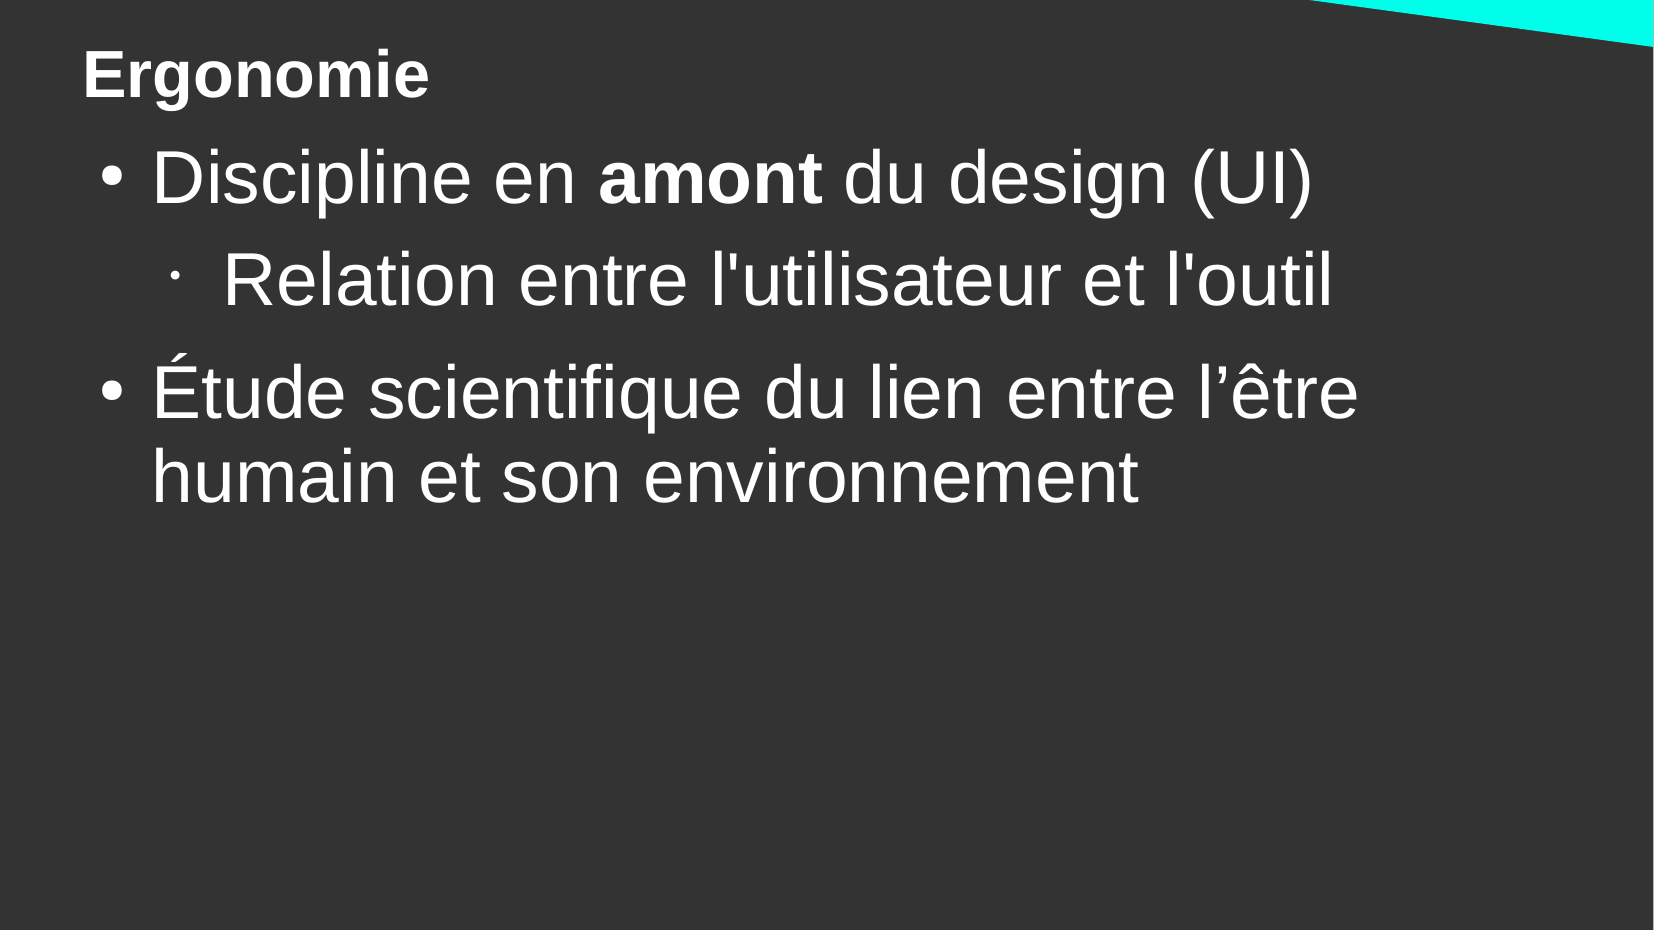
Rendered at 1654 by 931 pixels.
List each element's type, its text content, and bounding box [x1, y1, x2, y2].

list Discipline en amont du design (UI) Relation entre l'utilisateur et l'outil Étude scientifique du lien entre l’être humain et son environnement [80, 135, 1620, 804]
title Ergonomie [82, 37, 1571, 114]
text_box [1309, 0, 1654, 48]
